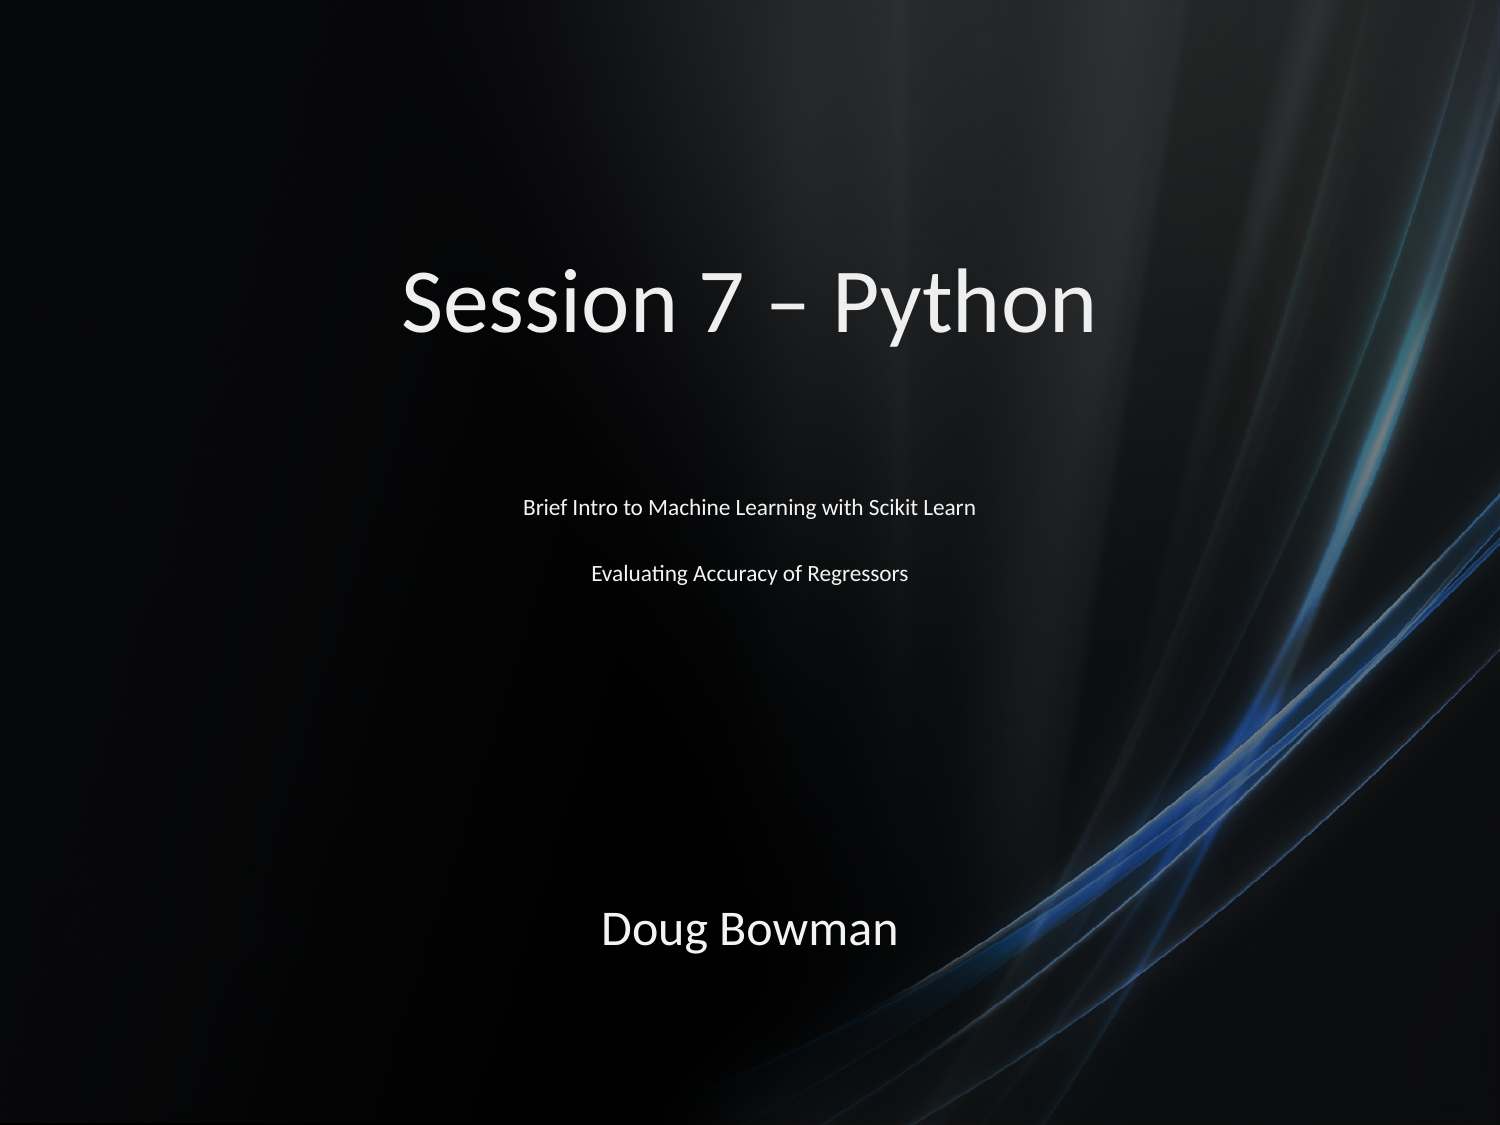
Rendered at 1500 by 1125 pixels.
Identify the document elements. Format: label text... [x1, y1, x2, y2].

picture [0, 0, 1500, 1125]
subtitle Brief Intro to Machine Learning with Scikit Learn Evaluating Accuracy of Regressors [174, 484, 1325, 596]
text_box Doug Bowman [224, 887, 1275, 999]
title Session 7 – Python [112, 174, 1388, 417]
